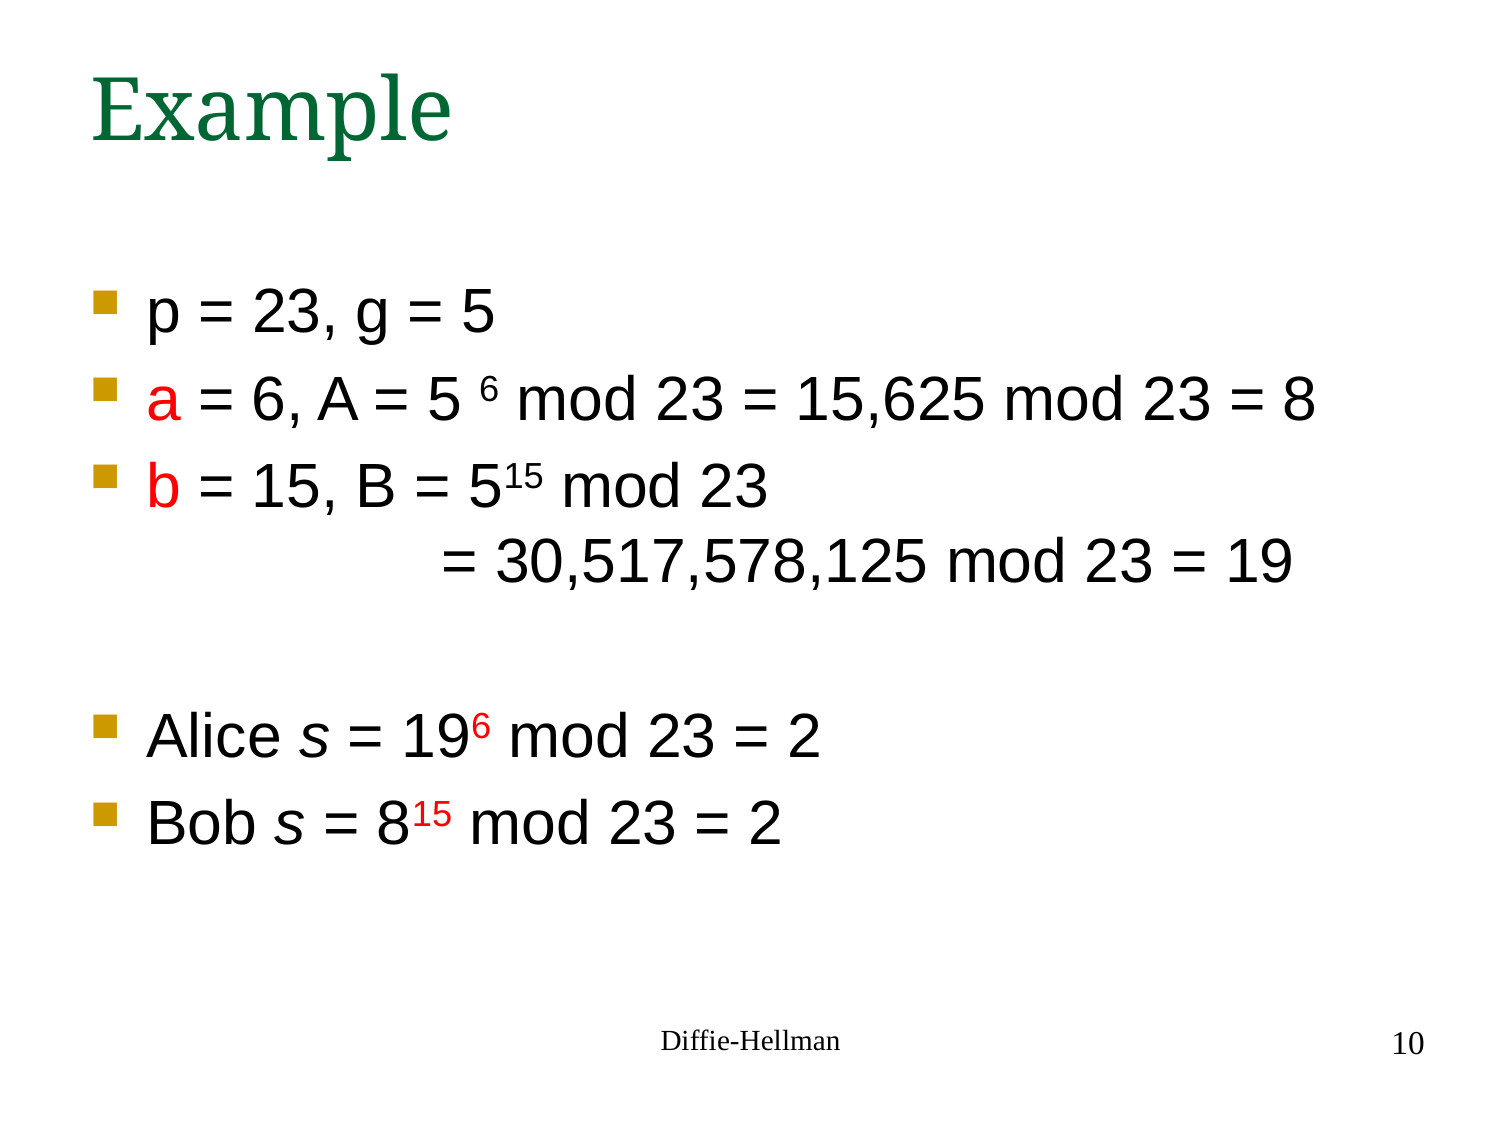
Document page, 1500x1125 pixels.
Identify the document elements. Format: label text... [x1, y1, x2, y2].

title Example [75, 45, 1425, 233]
list p = 23, g = 5 a = 6, A = 5 6 mod 23 = 15,625 mod 23 = 8 b = 15, B = 515 mod 23 = 30,517,578,125 mod 23 = 19 Alice s = 196 mod 23 = 2 Bob s = 815 mod 23 = 2 [75, 262, 1425, 1006]
